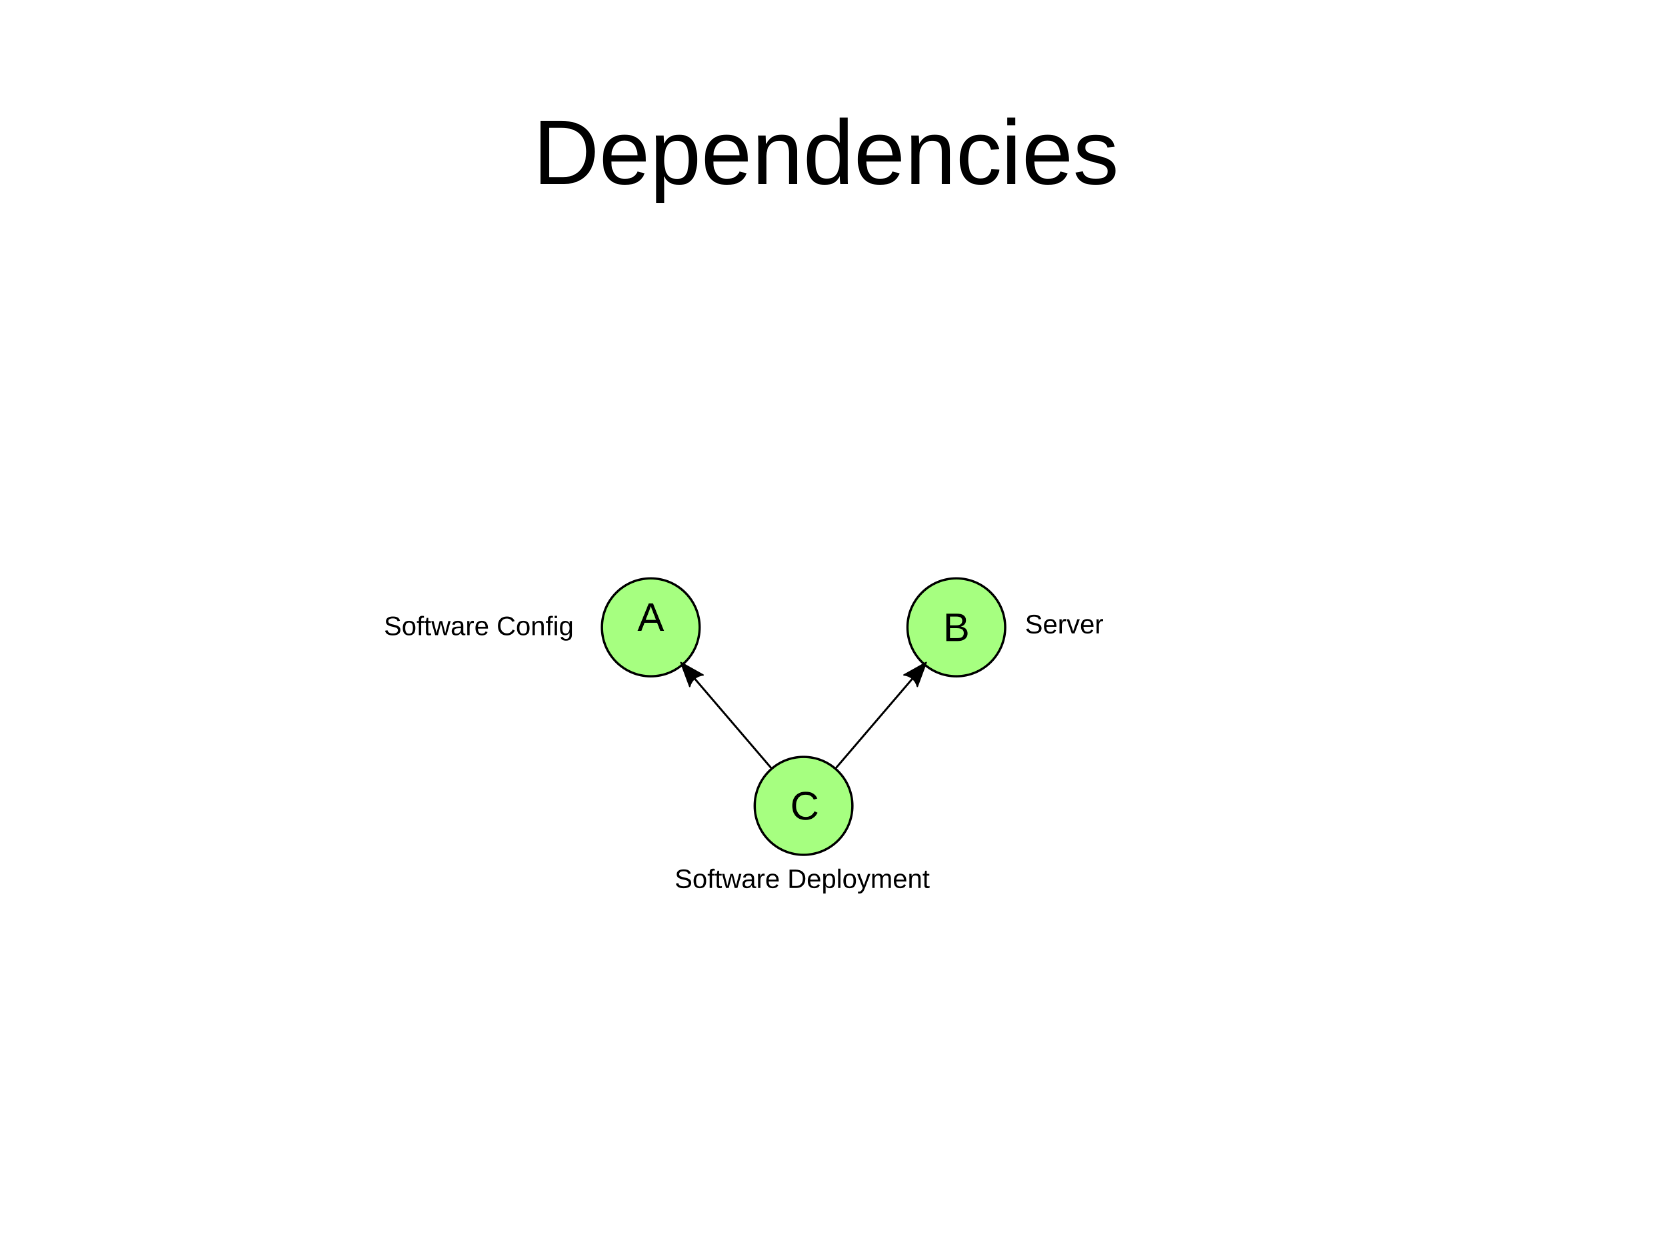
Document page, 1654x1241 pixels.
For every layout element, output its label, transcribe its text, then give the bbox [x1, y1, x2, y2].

picture [187, 290, 1467, 1010]
title Dependencies [82, 49, 1571, 257]
